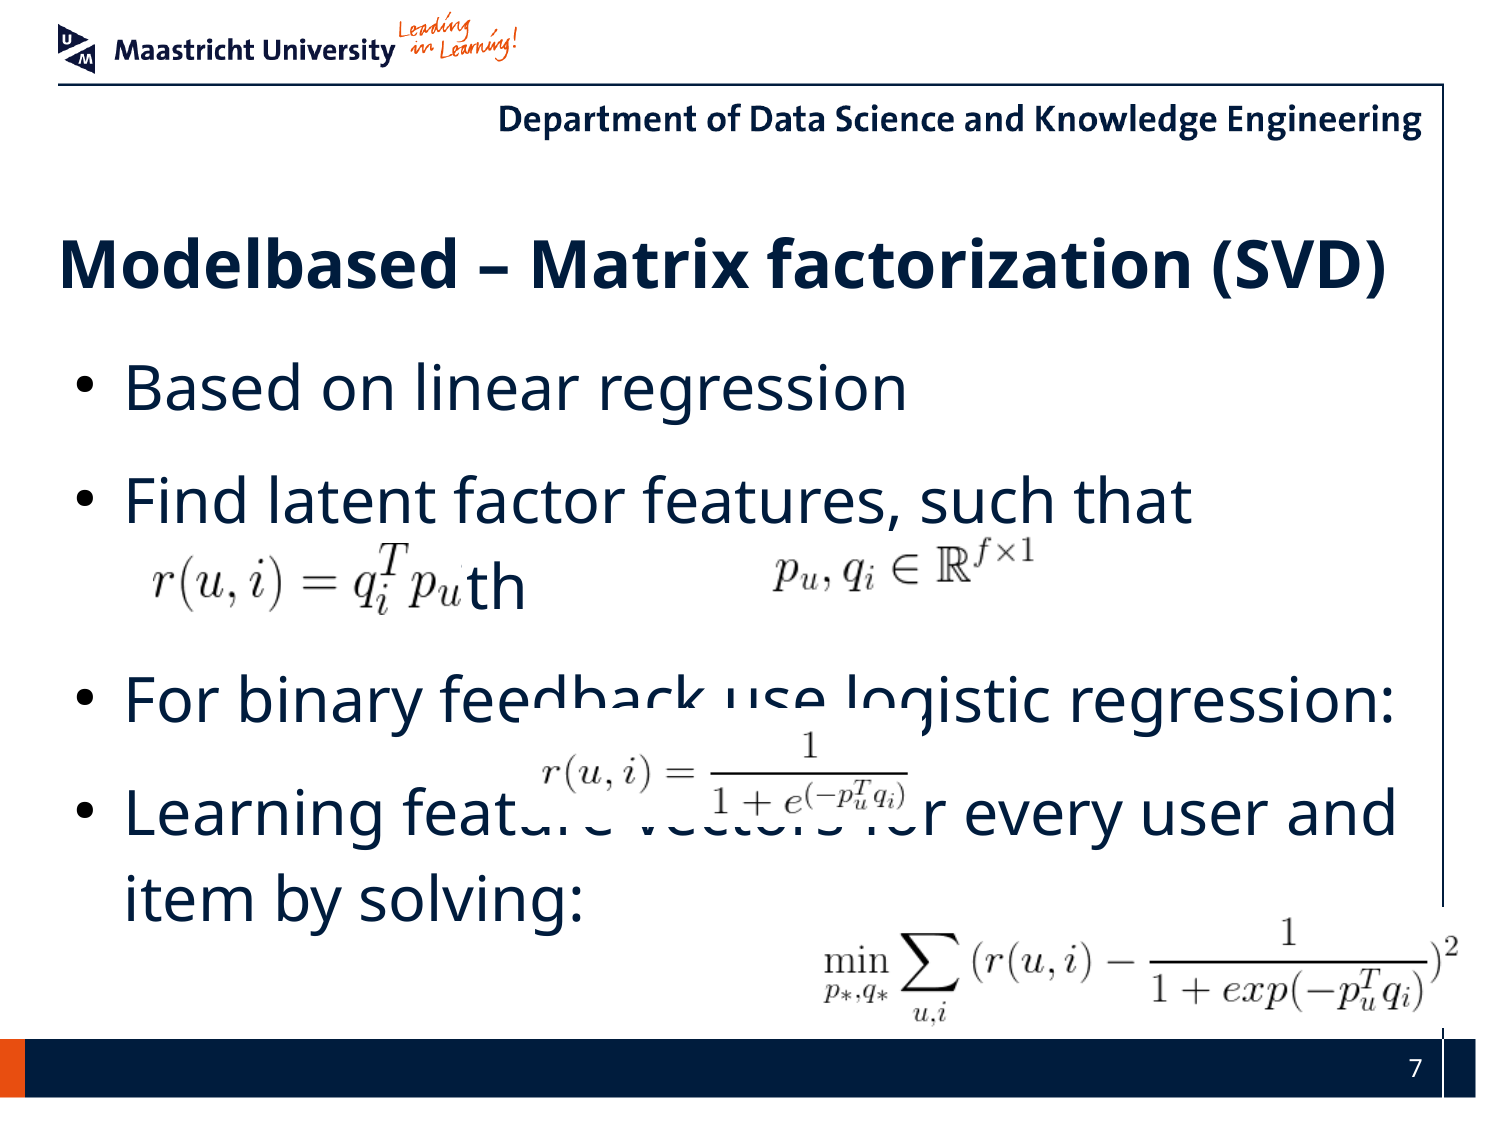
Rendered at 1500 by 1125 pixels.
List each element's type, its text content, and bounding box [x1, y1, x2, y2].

title Modelbased – Matrix factorization (SVD) [57, 181, 1425, 343]
picture [0, 0, 1500, 1125]
list Based on linear regression Find latent factor features, such that with For binary feedback use logistic regression: Learning feature vectors for every user and item by solving: [57, 343, 1425, 1019]
